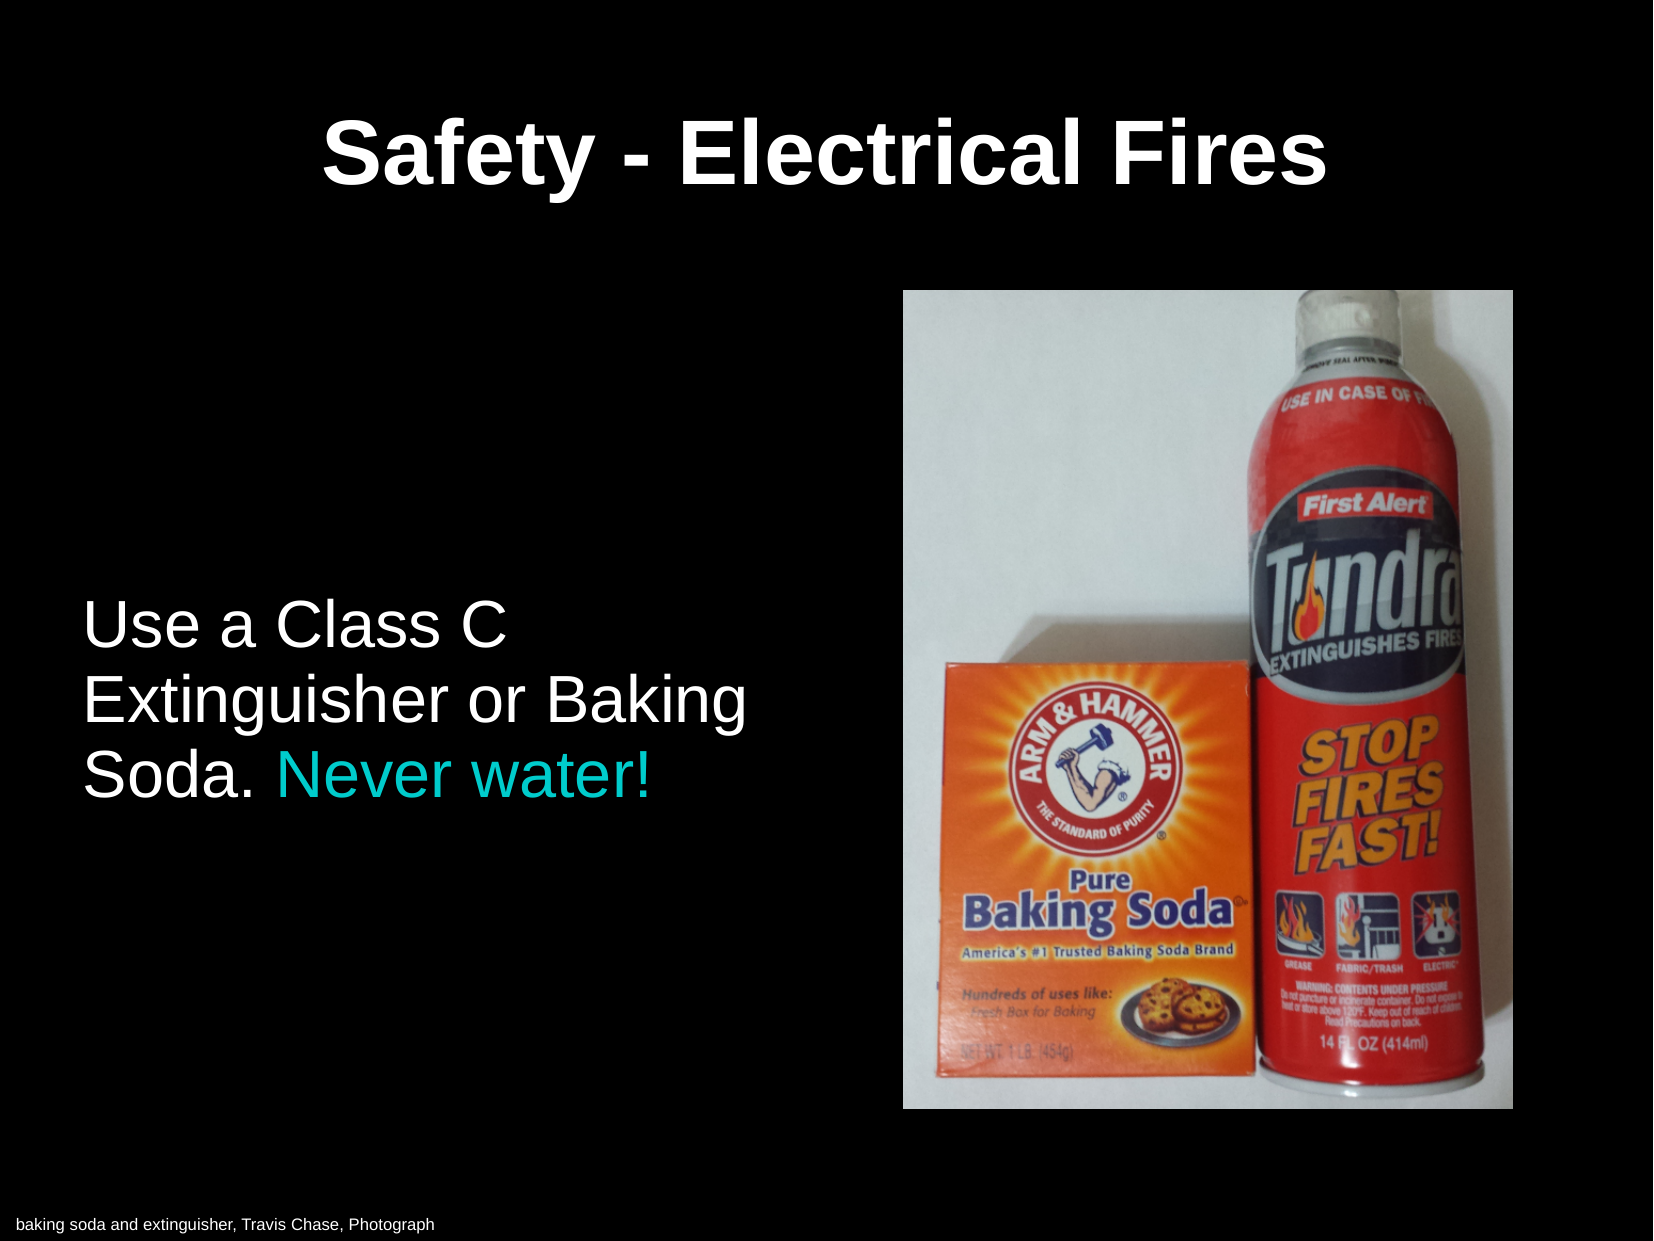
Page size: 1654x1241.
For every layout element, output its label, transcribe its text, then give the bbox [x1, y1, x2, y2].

list Use a Class C Extinguisher or Baking Soda. Never water! [82, 290, 809, 1109]
title Safety - Electrical Fires [82, 49, 1571, 257]
picture [903, 290, 1513, 1109]
text_box baking soda and extinguisher, Travis Chase, Photograph [1, 1207, 449, 1241]
